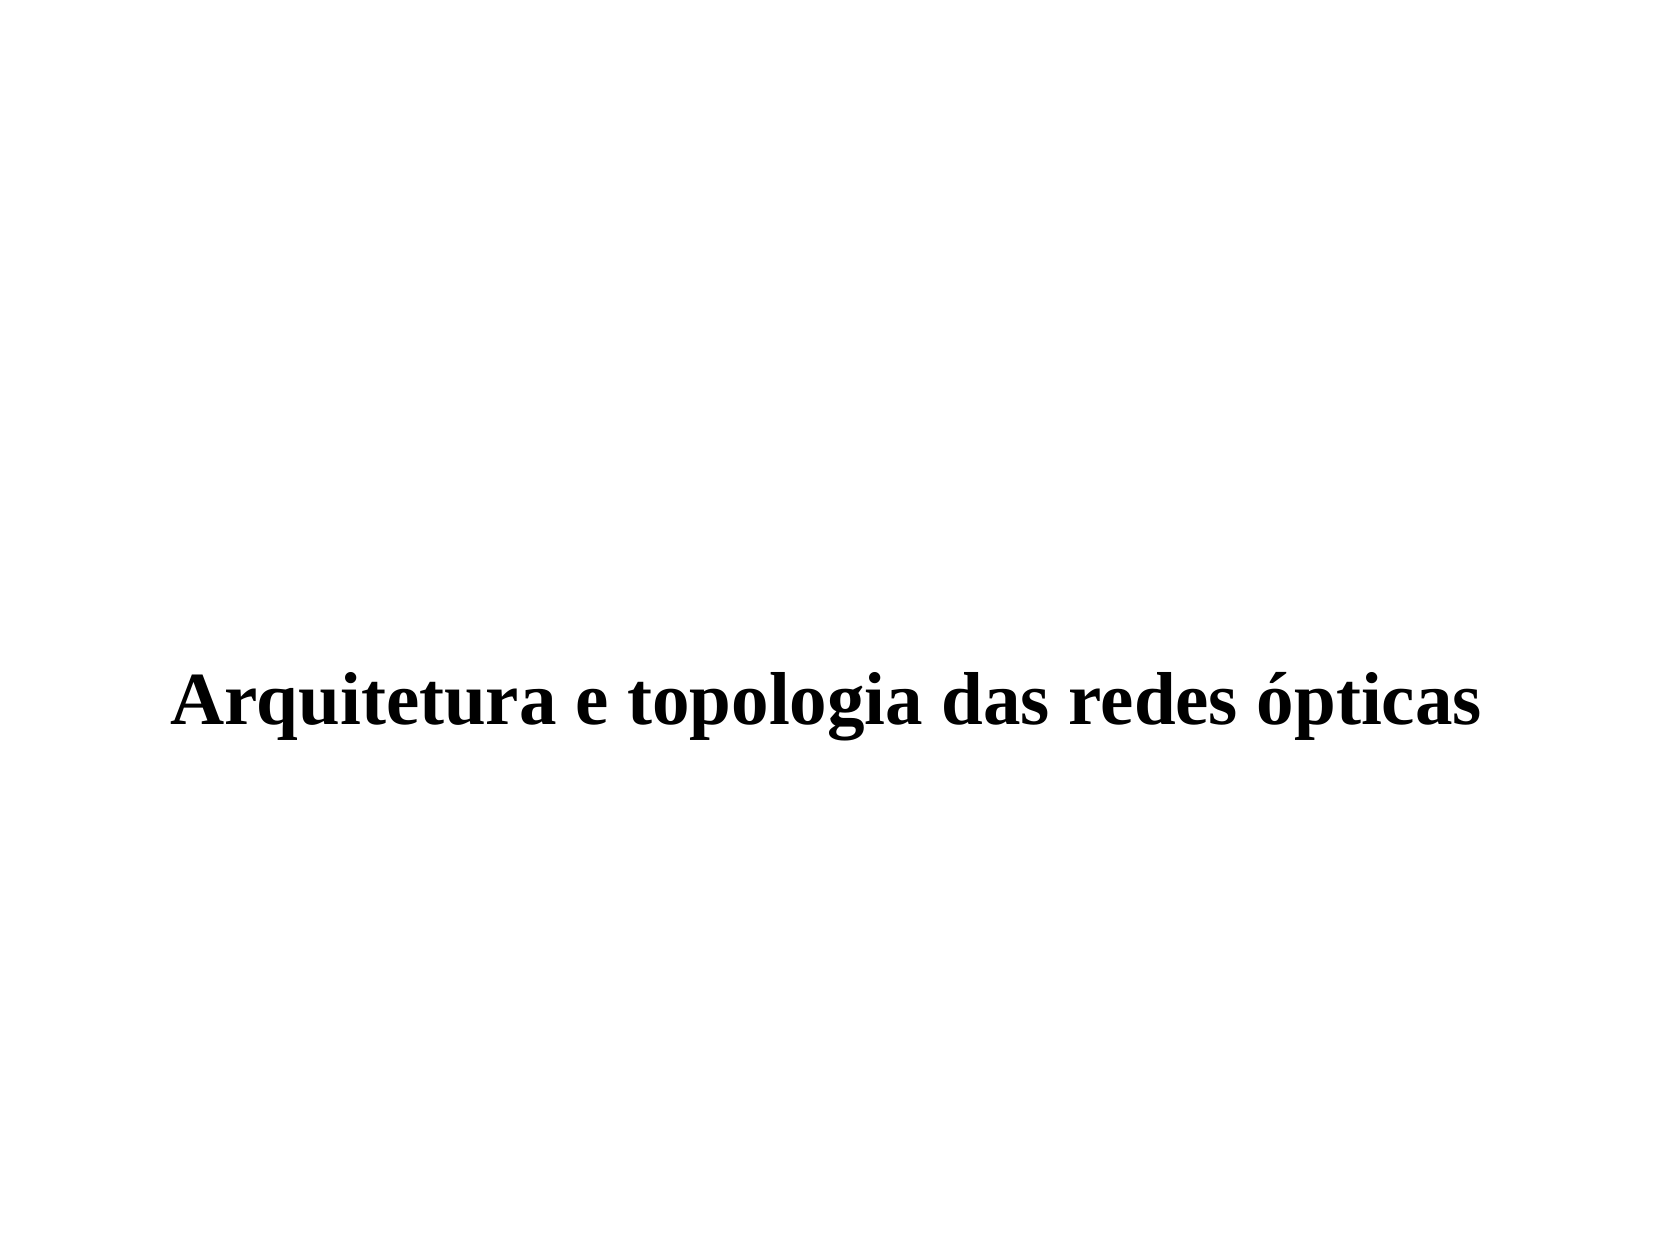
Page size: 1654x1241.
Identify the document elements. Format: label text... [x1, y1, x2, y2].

subtitle Arquitetura e topologia das redes ópticas [82, 297, 1571, 1102]
